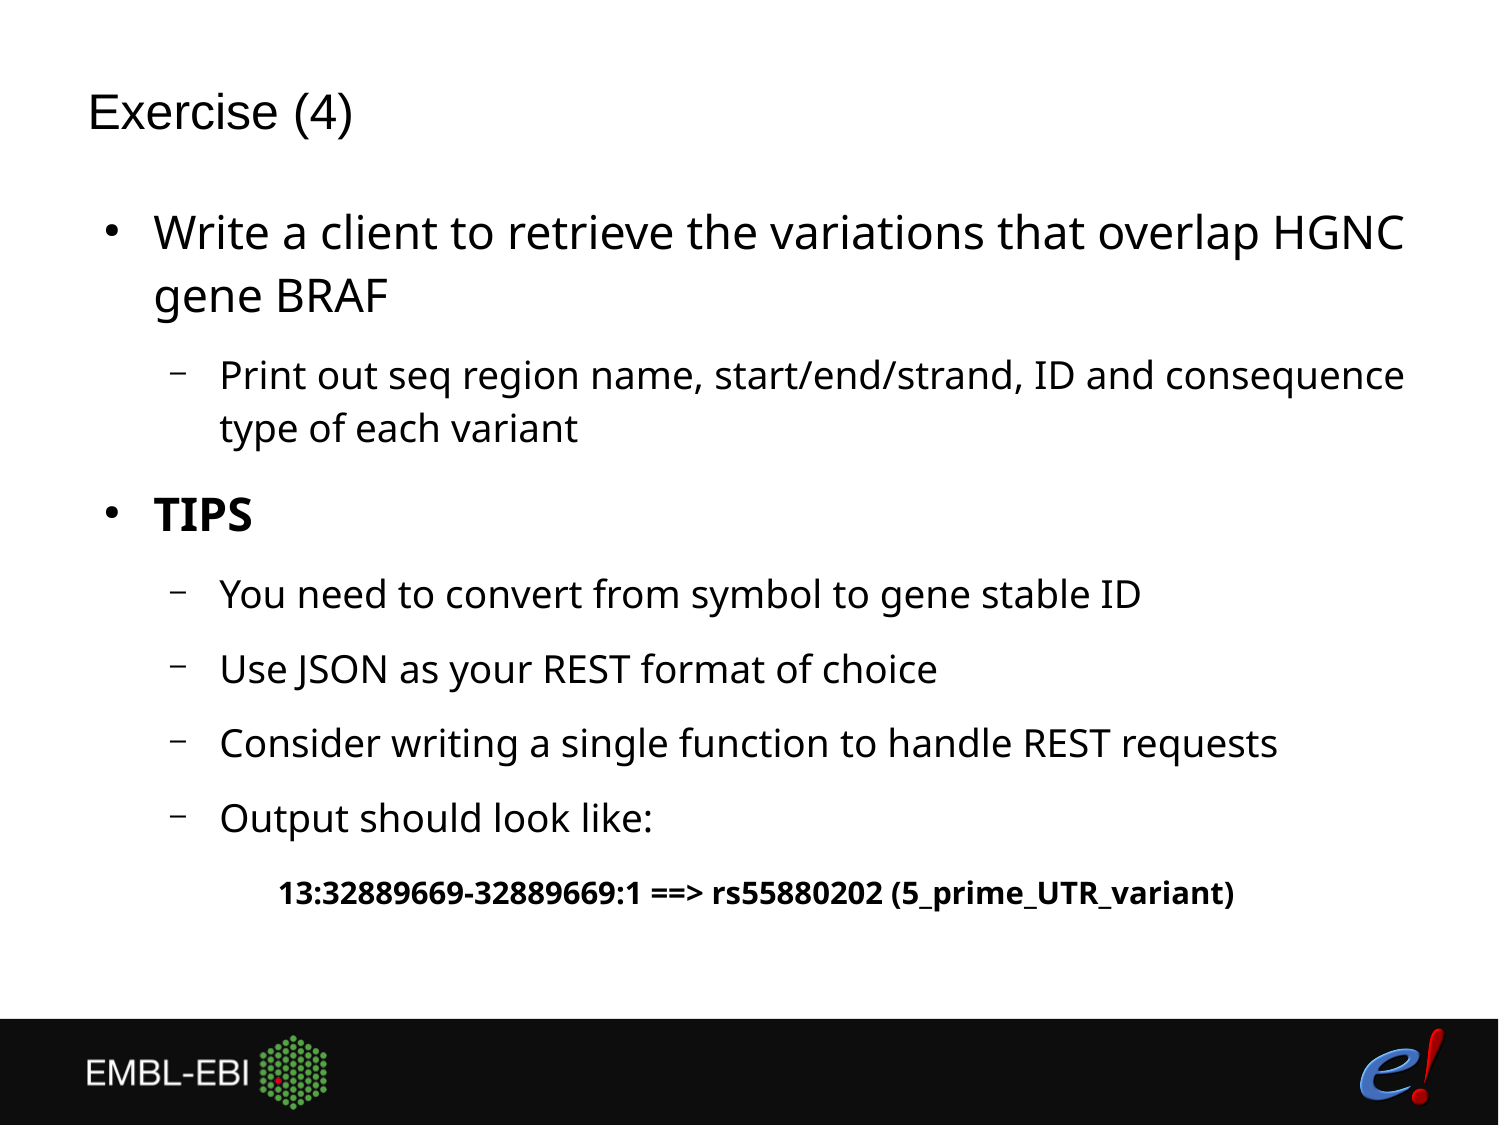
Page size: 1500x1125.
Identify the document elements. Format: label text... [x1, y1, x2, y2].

title Exercise (4) [87, 50, 1425, 175]
picture [87, 1035, 327, 1110]
list Write a client to retrieve the variations that overlap HGNC gene BRAF Print out seq region name, start/end/strand, ID and consequence type of each variant TIPS You need to convert from symbol to gene stable ID Use JSON as your REST format of choice Consider writing a single function to handle REST requests Output should look like: 13:32889669-32889669:1 ==> rs55880202 (5_prime_UTR_variant) [87, 200, 1425, 914]
picture [1357, 1026, 1448, 1112]
